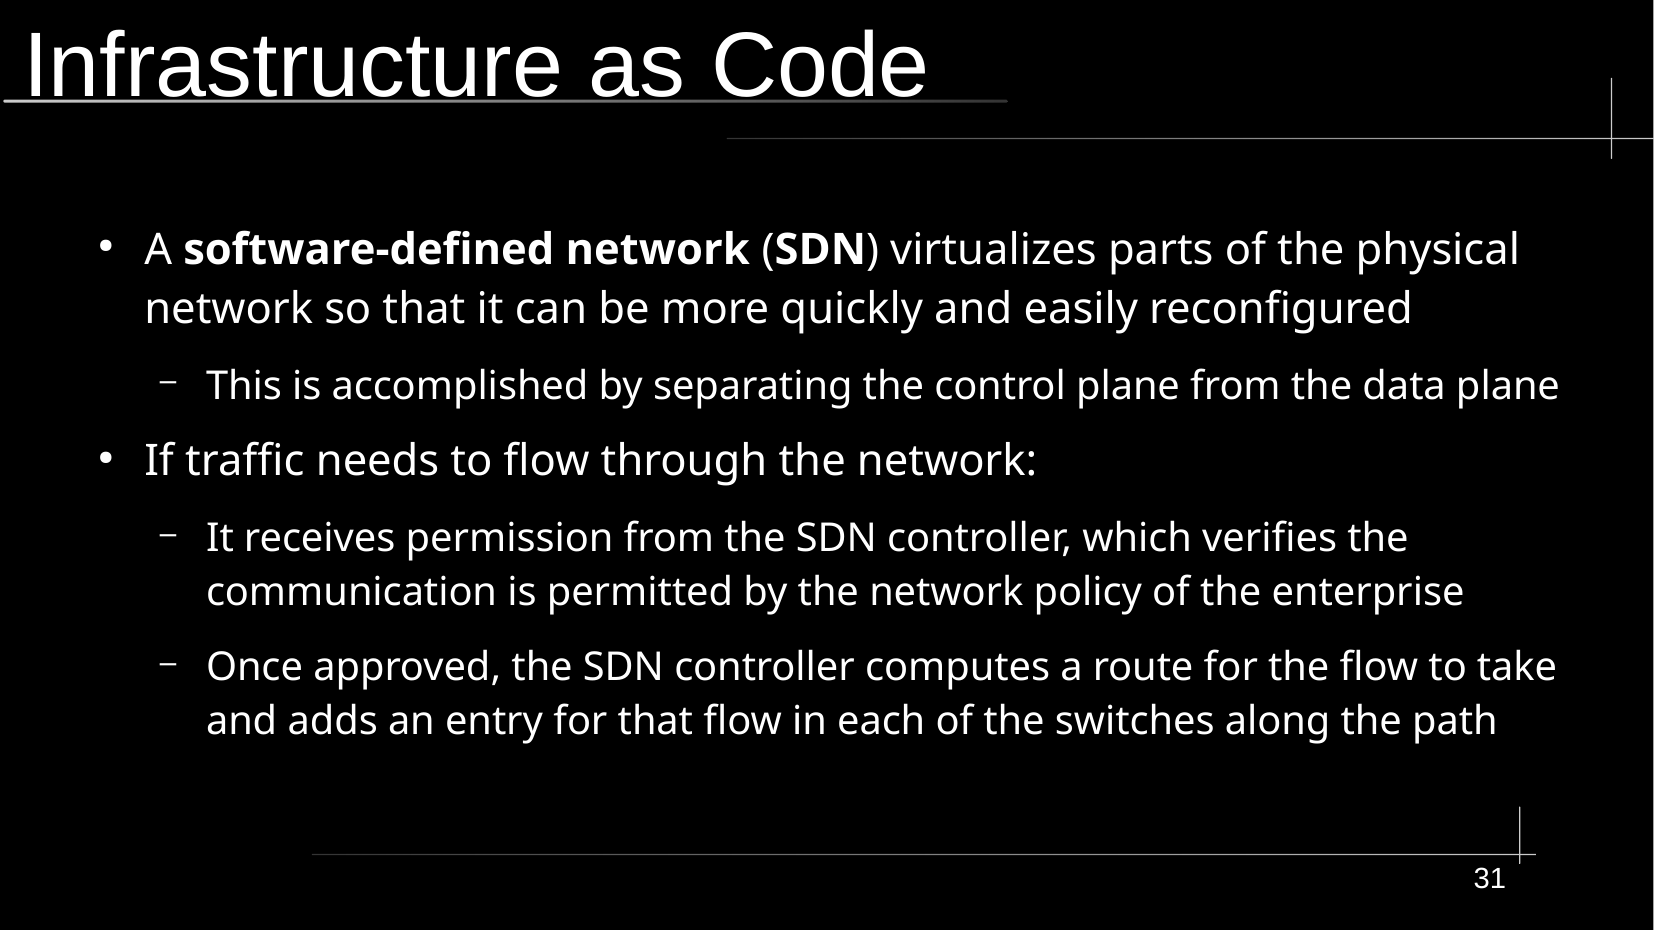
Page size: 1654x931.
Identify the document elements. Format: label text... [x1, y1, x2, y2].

list A software-defined network (SDN) virtualizes parts of the physical network so that it can be more quickly and easily reconfigured This is accomplished by separating the control plane from the data plane If traffic needs to flow through the network: It receives permission from the SDN controller, which verifies the communication is permitted by the network policy of the enterprise Once approved, the SDN controller computes a route for the flow to take and adds an entry for that flow in each of the switches along the path [82, 217, 1571, 758]
title Infrastructure as Code [23, 11, 1589, 119]
